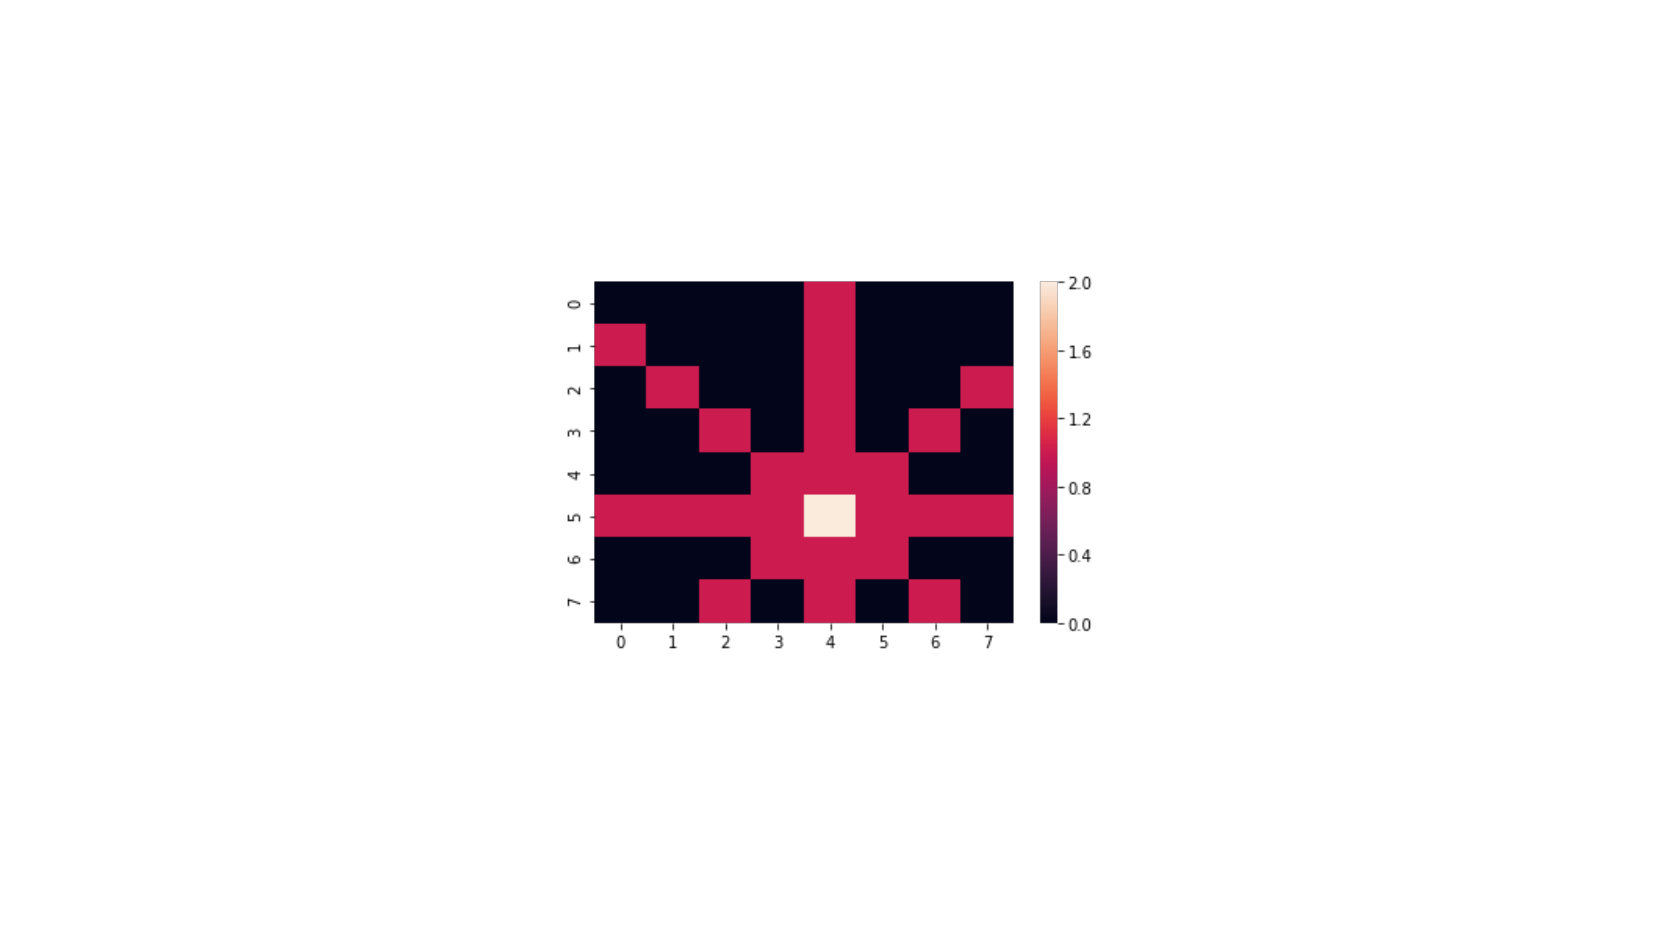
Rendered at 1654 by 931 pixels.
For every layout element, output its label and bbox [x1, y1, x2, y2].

picture [557, 266, 1103, 661]
